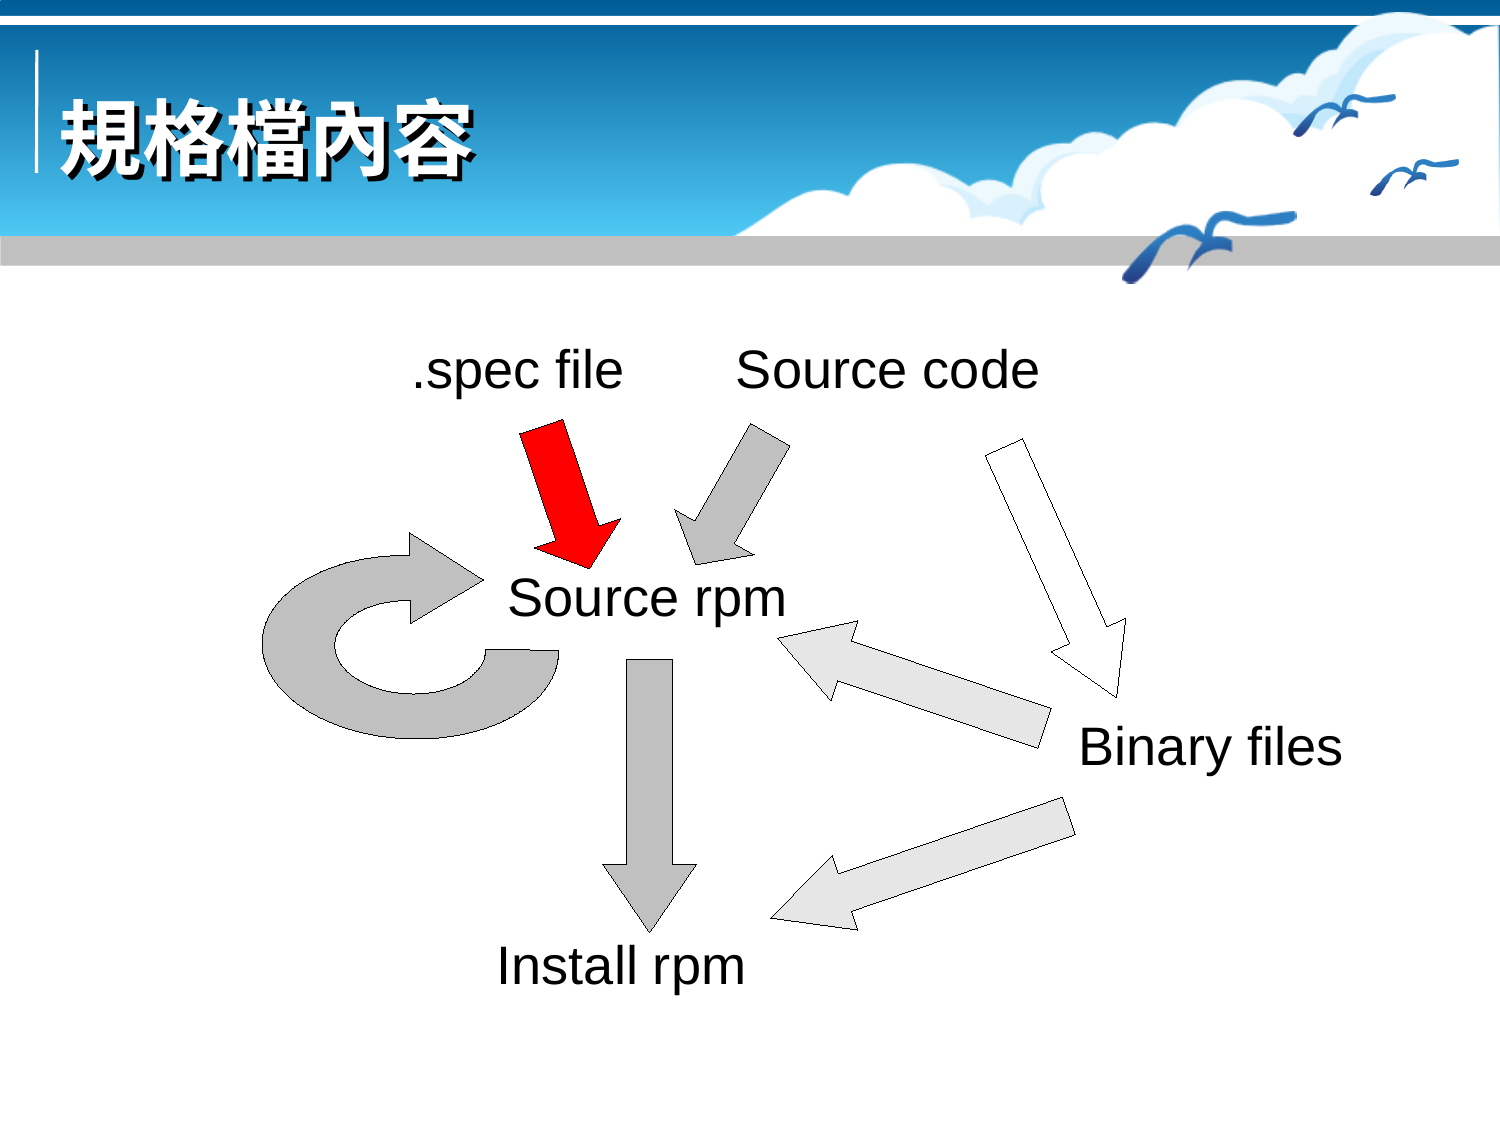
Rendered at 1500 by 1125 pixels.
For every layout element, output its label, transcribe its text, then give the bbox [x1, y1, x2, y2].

text_box [777, 620, 1052, 749]
text_box Source code [721, 336, 1076, 412]
text_box .spec file [396, 336, 663, 412]
text_box [519, 419, 621, 569]
title 規格檔內容 [59, 86, 1465, 186]
picture [730, 12, 1500, 284]
text_box Install rpm [481, 932, 778, 1008]
text_box Source rpm [492, 563, 810, 640]
text_box [770, 797, 1076, 931]
text_box [602, 659, 697, 933]
text_box [262, 532, 559, 739]
text_box Binary files [1064, 712, 1382, 789]
text_box [674, 423, 790, 565]
